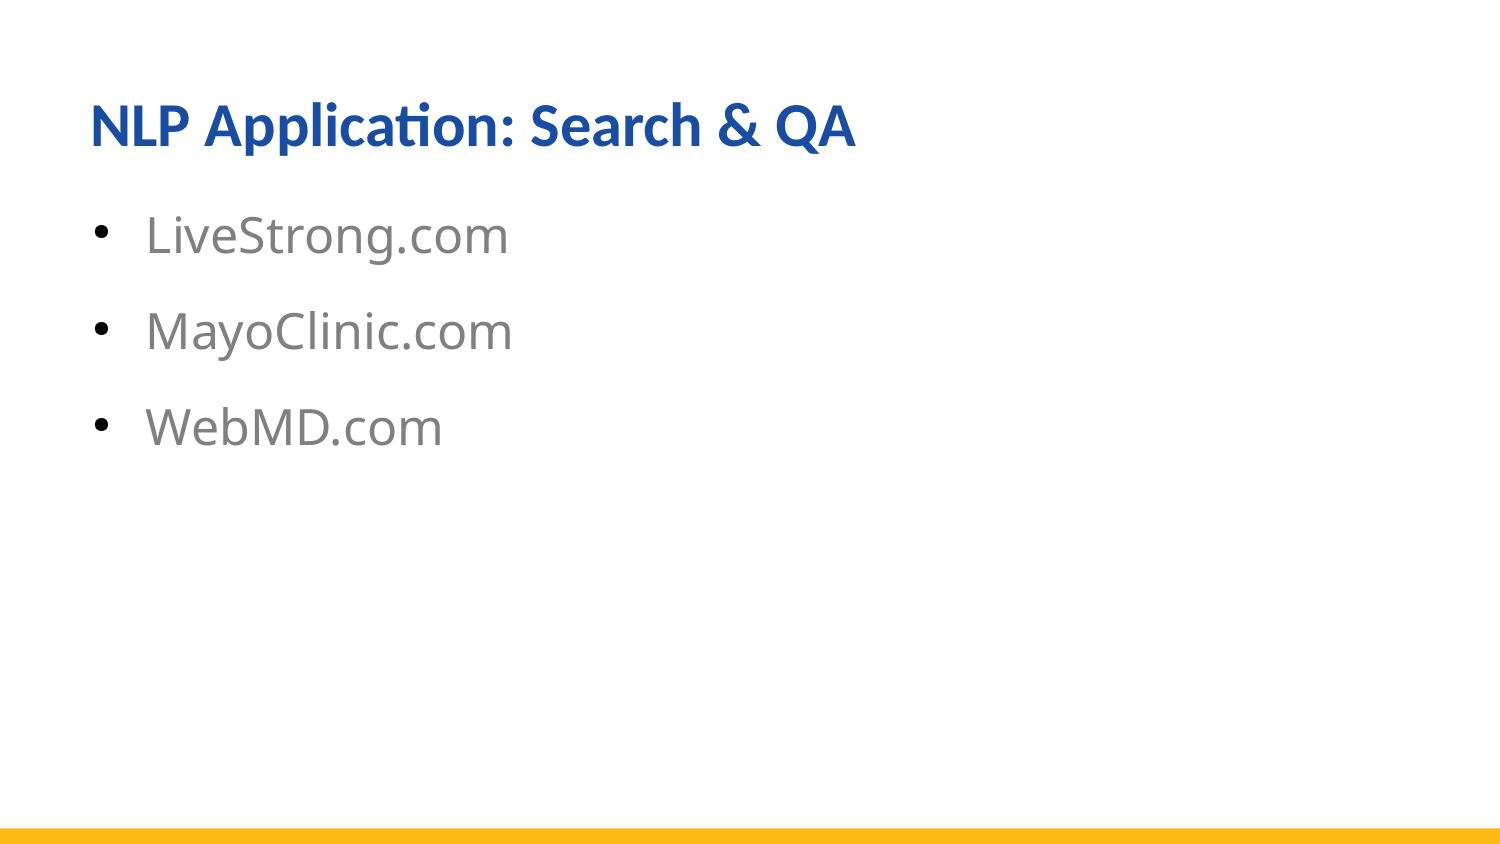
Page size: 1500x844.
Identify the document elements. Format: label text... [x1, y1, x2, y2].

list LiveStrong.com MayoClinic.com WebMD.com [75, 196, 1425, 796]
title NLP Application: Search & QA [75, 0, 1425, 196]
